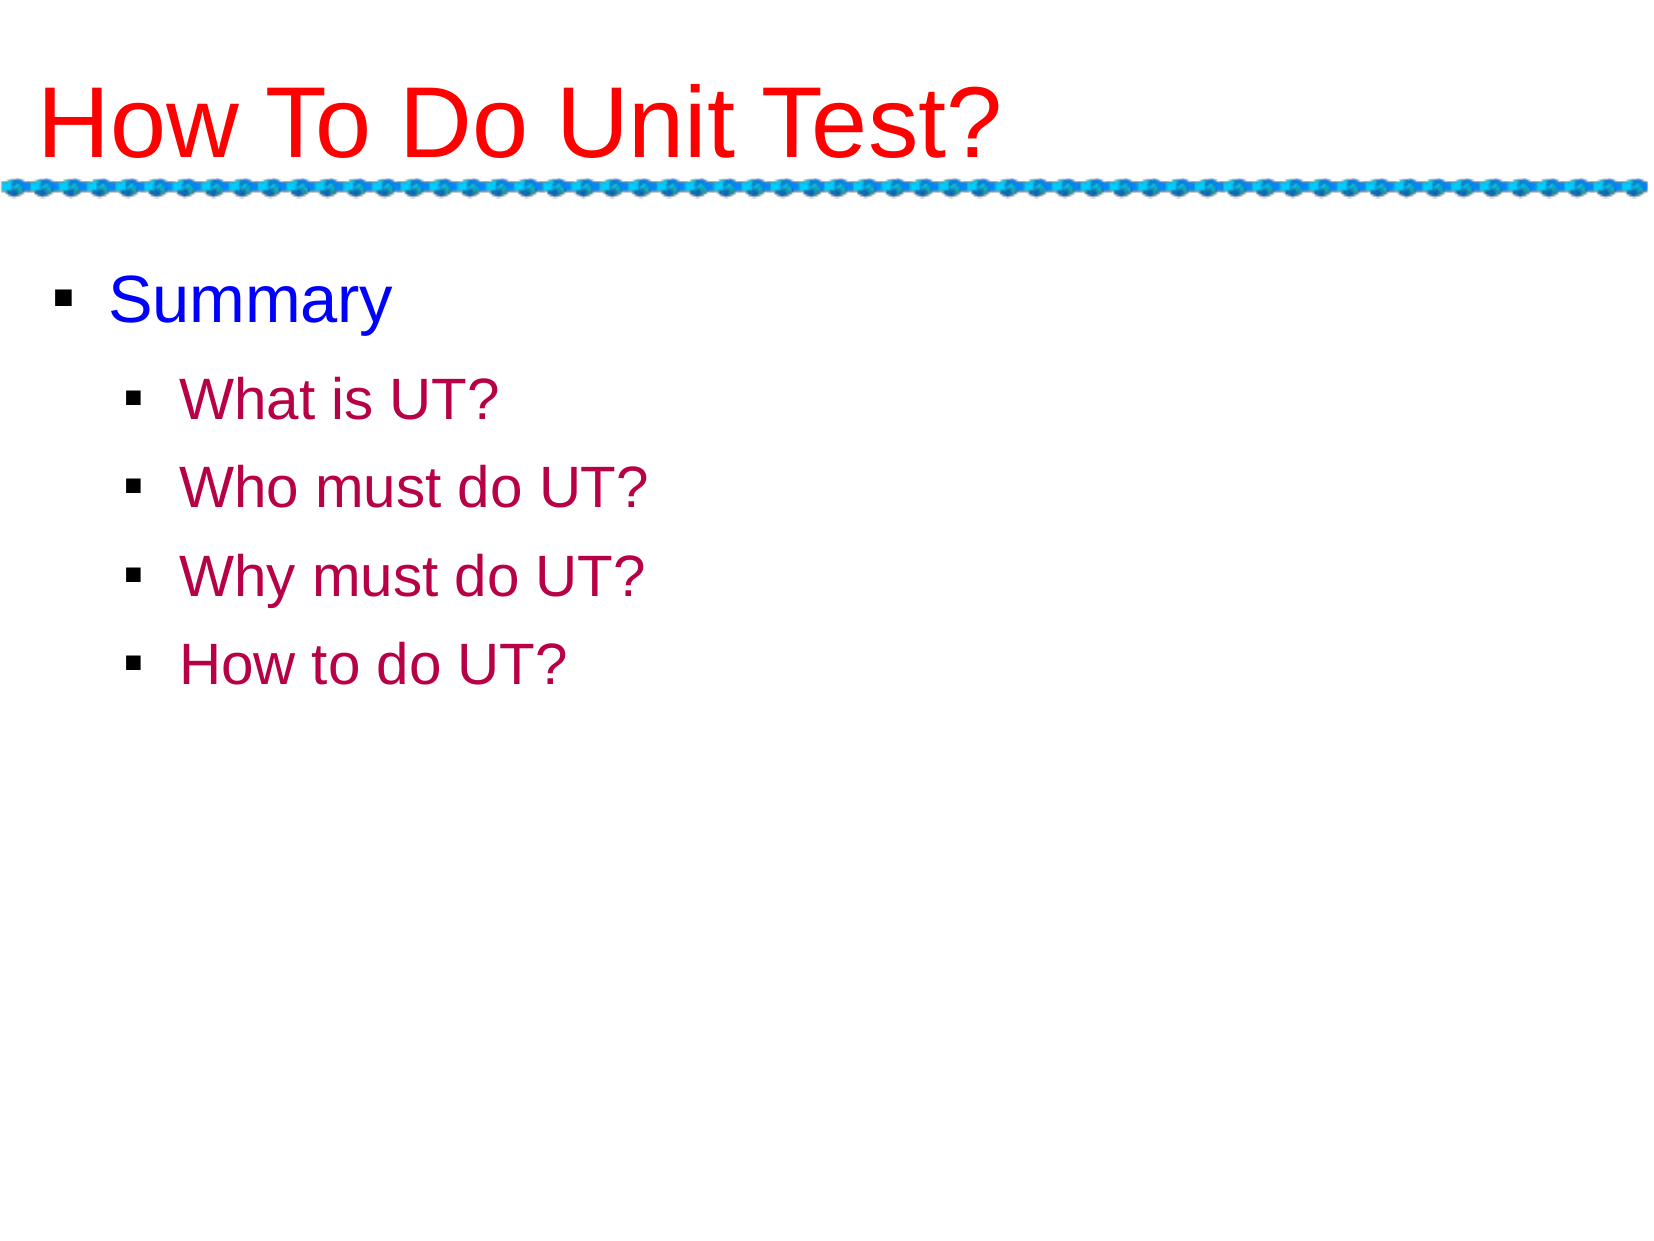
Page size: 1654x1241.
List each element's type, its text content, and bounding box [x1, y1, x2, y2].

list Summary What is UT? Who must do UT? Why must do UT? How to do UT? [37, 262, 1651, 1163]
title How To Do Unit Test? [37, 37, 1651, 207]
picture [0, 178, 37, 199]
